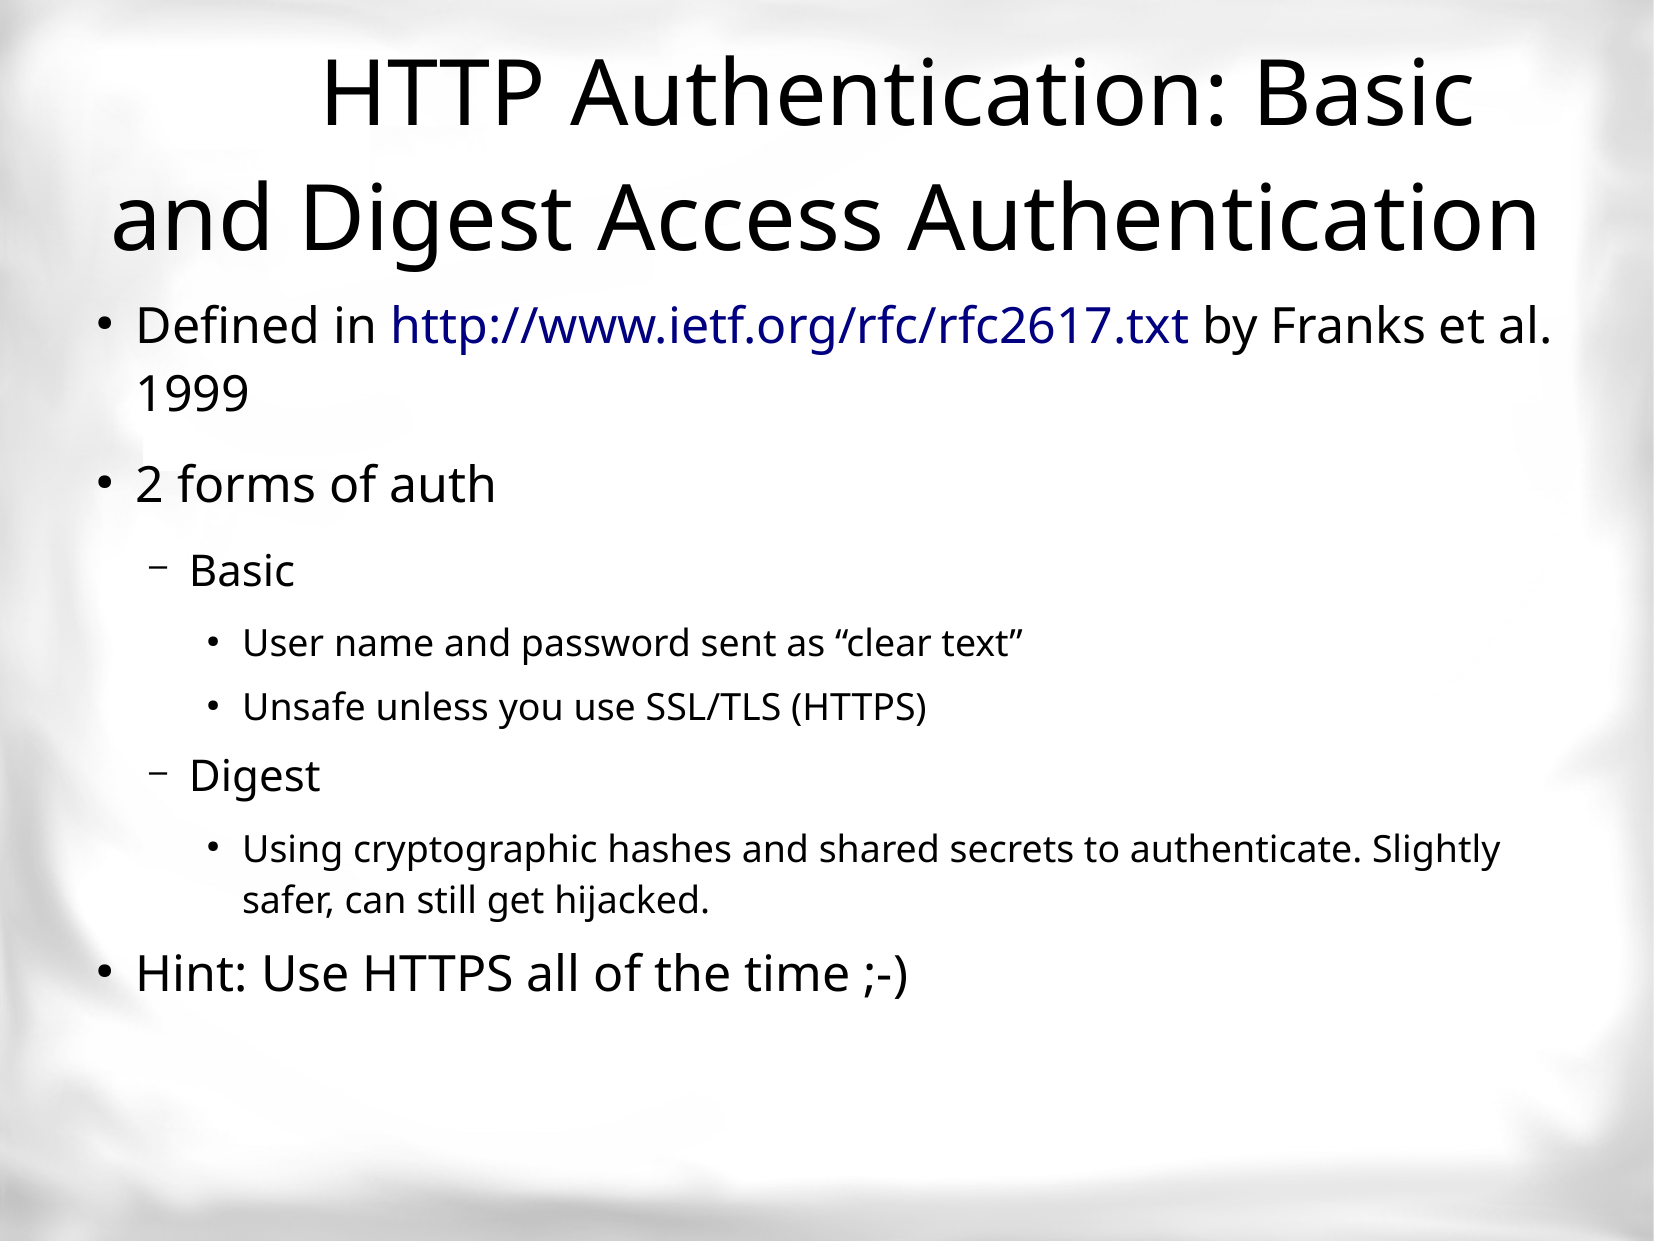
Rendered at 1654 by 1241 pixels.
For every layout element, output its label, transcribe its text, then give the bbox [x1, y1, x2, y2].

picture [0, 0, 1654, 1241]
list Defined in http://www.ietf.org/rfc/rfc2617.txt by Franks et al. 1999 2 forms of auth Basic User name and password sent as “clear text” Unsafe unless you use SSL/TLS (HTTPS) Digest Using cryptographic hashes and shared secrets to authenticate. Slightly safer, can still get hijacked. Hint: Use HTTPS all of the time ;-) [82, 290, 1571, 1010]
title HTTP Authentication: Basic and Digest Access Authentication [82, 49, 1571, 257]
